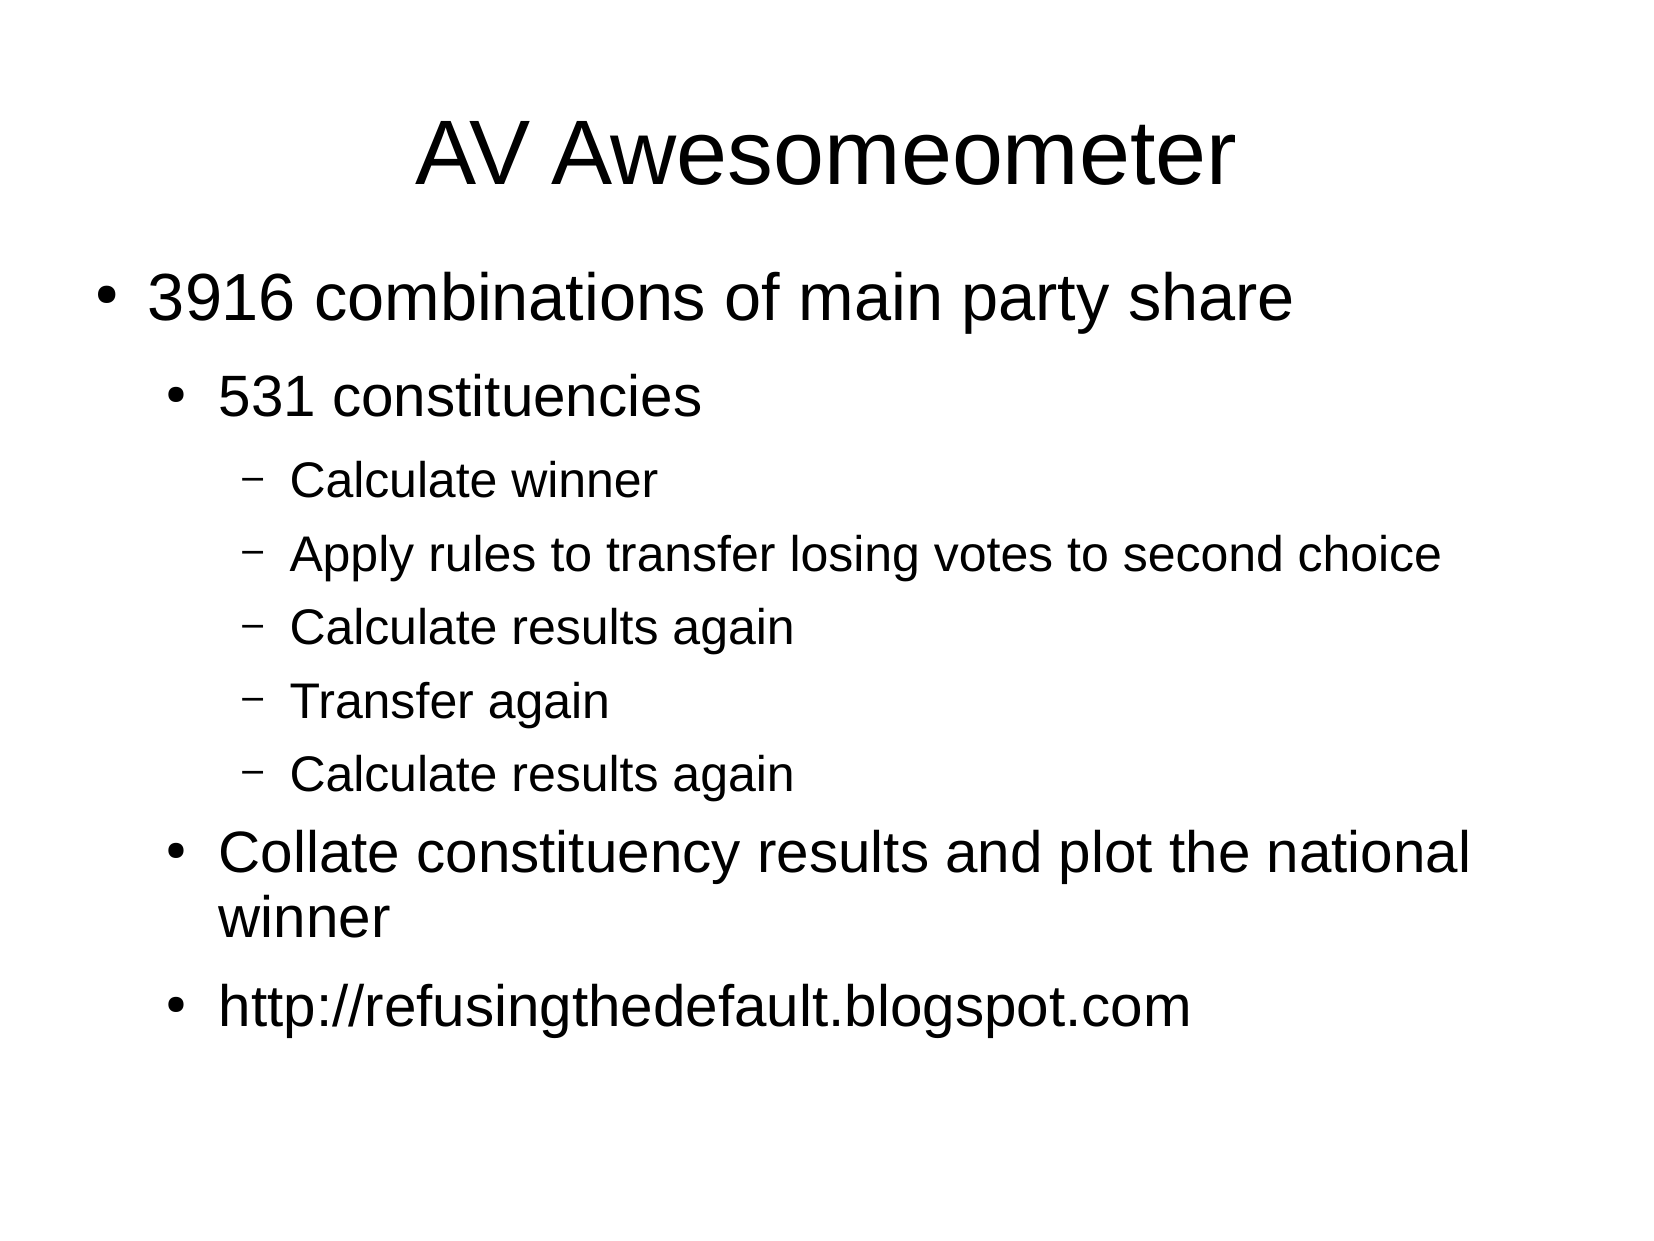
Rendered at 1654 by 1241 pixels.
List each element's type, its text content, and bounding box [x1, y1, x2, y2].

list 3916 combinations of main party share 531 constituencies Calculate winner Apply rules to transfer losing votes to second choice Calculate results again Transfer again Calculate results again Collate constituency results and plot the national winner http://refusingthedefault.blogspot.com [77, 259, 1566, 1078]
title AV Awesomeometer [82, 56, 1571, 250]
